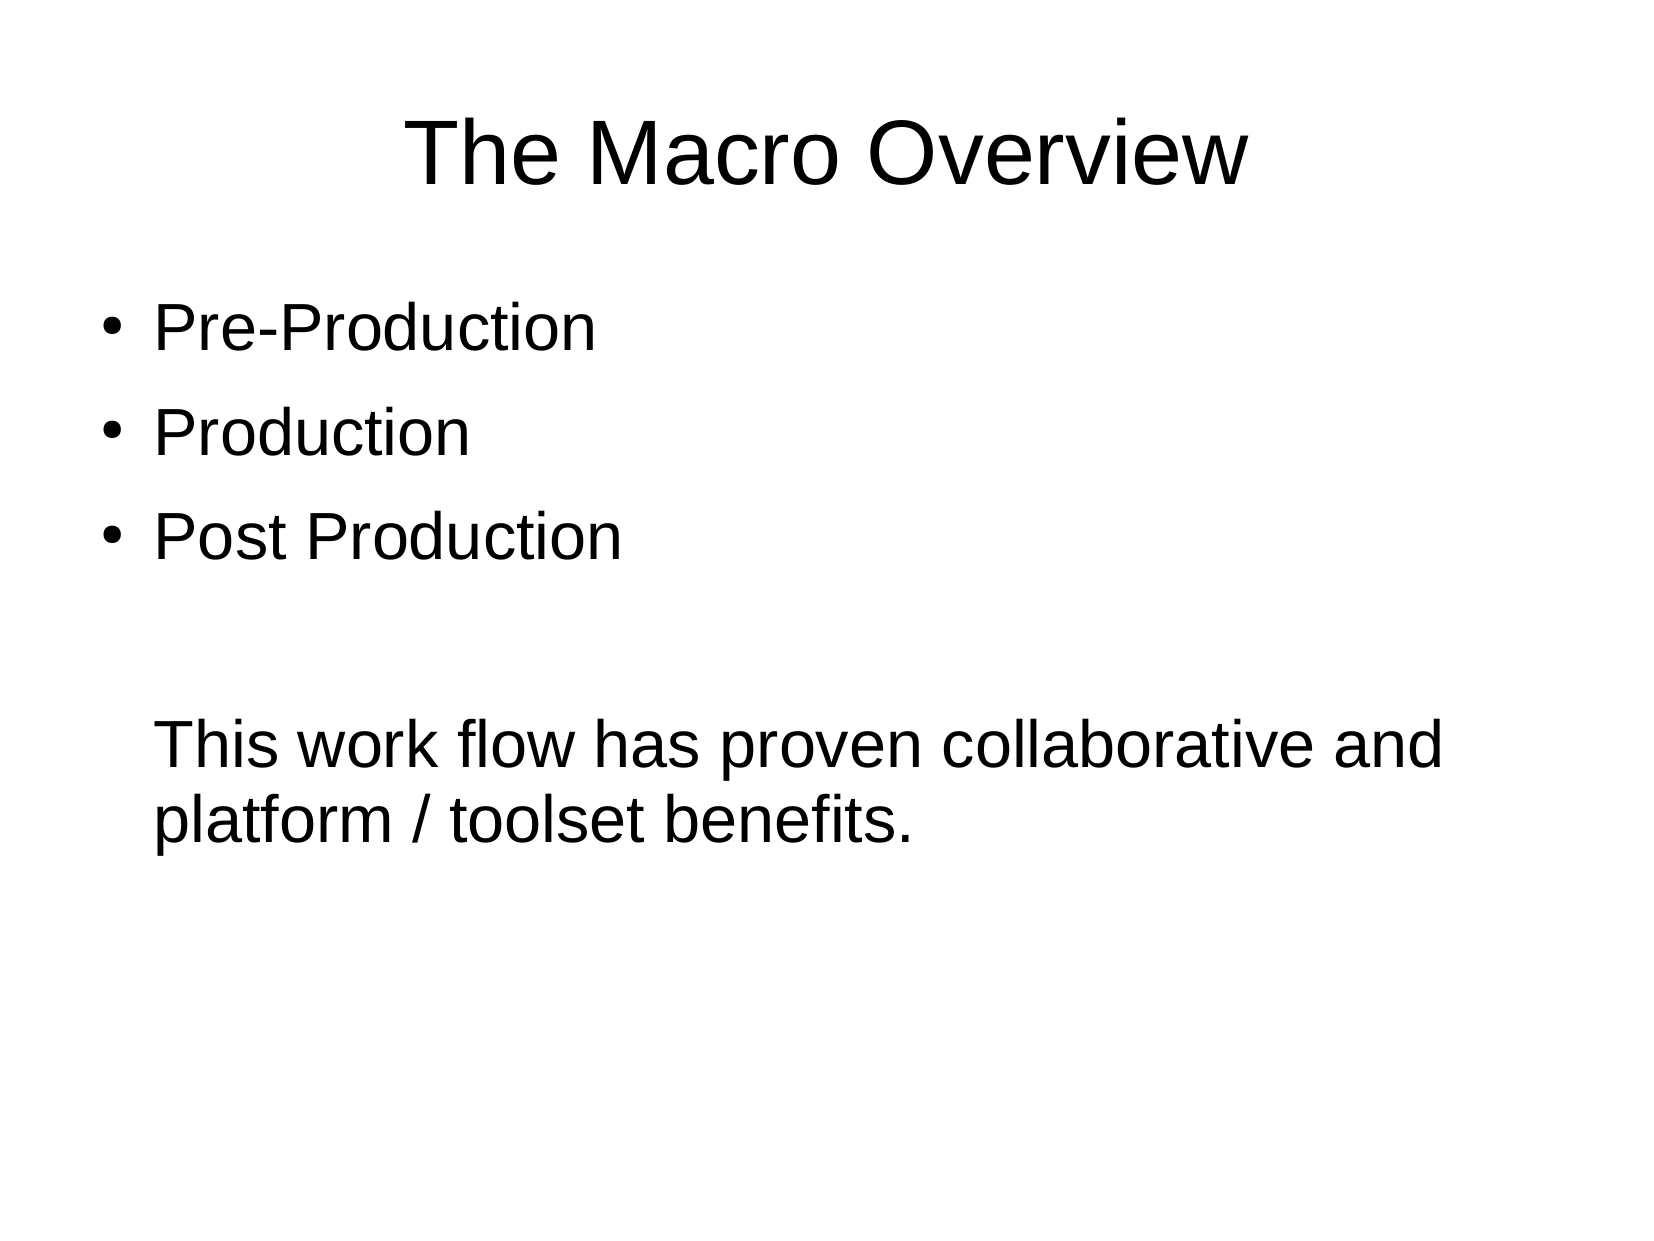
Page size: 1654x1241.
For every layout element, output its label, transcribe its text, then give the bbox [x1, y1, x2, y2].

list Pre-Production Production Post Production This work flow has proven collaborative and platform / toolset benefits. [82, 290, 1571, 1109]
title The Macro Overview [82, 49, 1571, 257]
